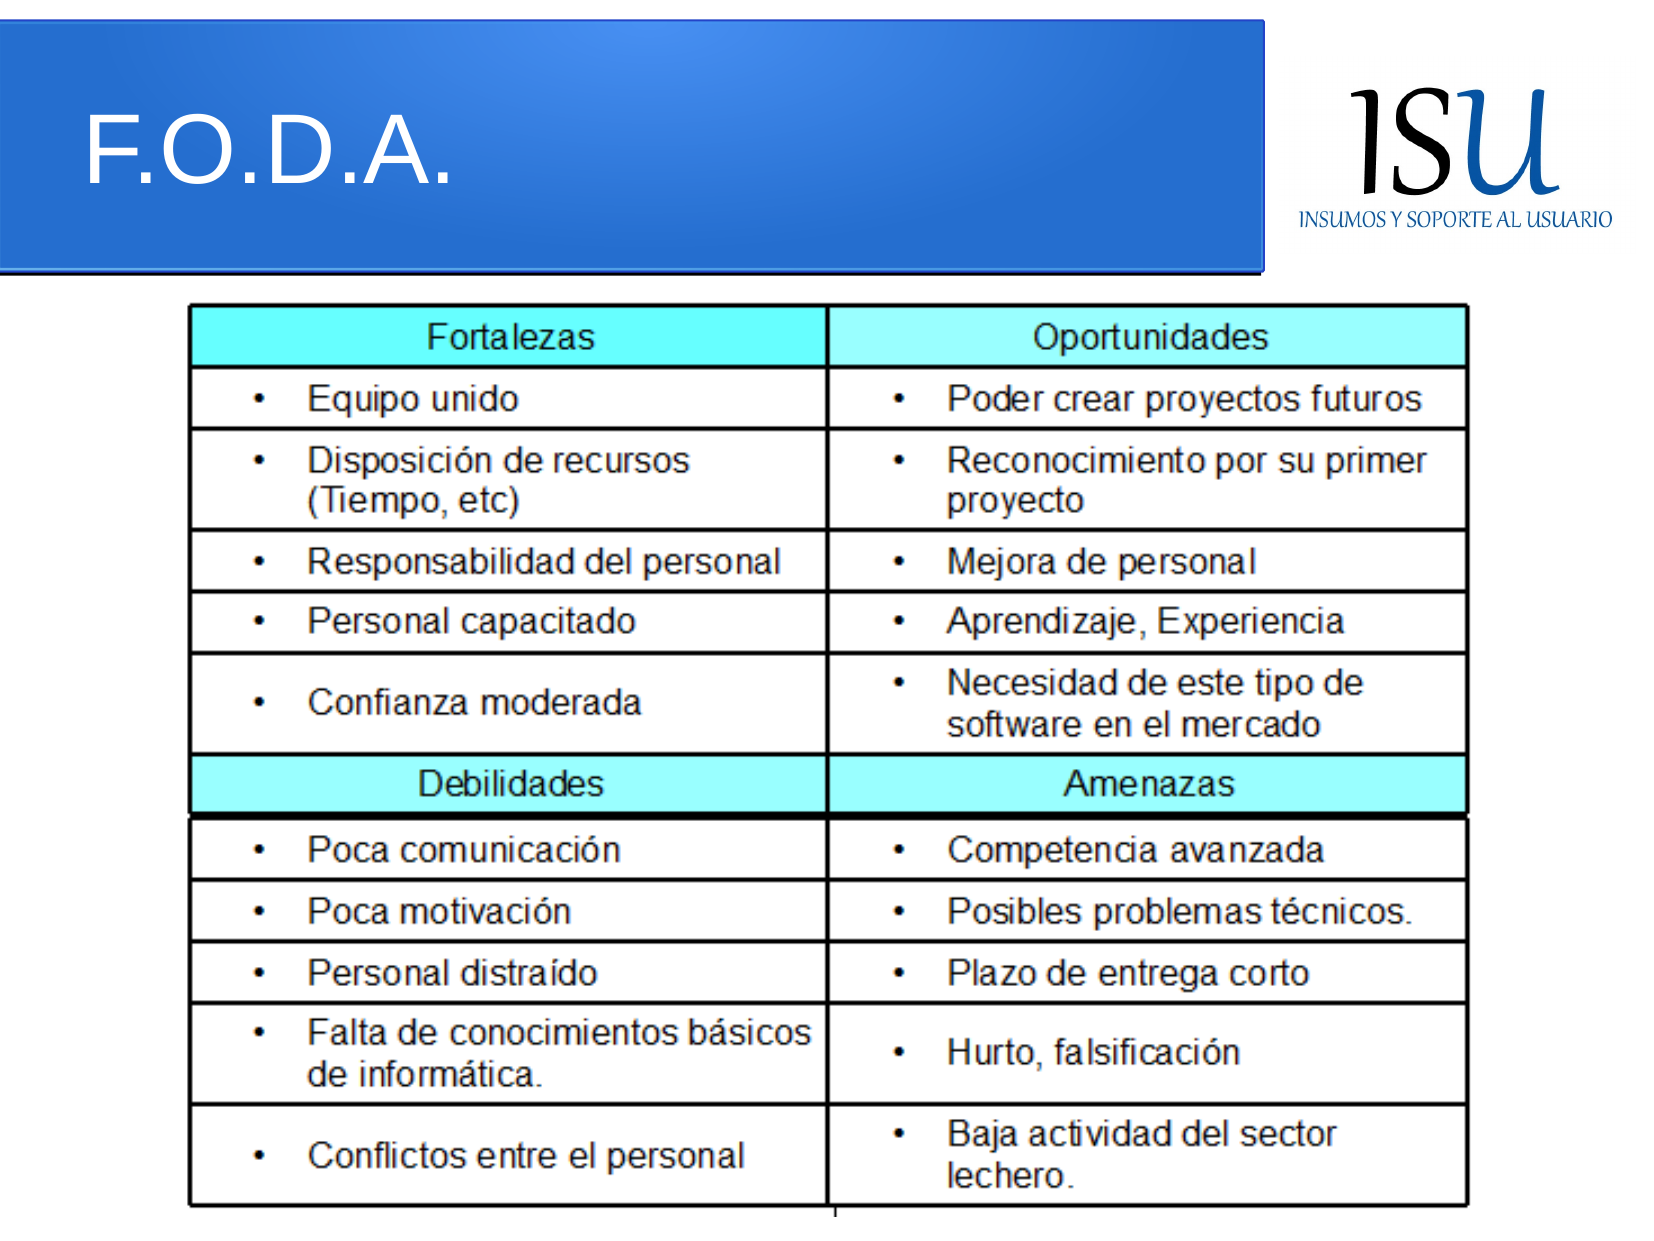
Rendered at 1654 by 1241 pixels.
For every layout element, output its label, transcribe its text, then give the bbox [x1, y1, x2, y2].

title F.O.D.A. [82, 47, 1235, 252]
picture [1279, 56, 1636, 254]
picture [177, 295, 1477, 1217]
